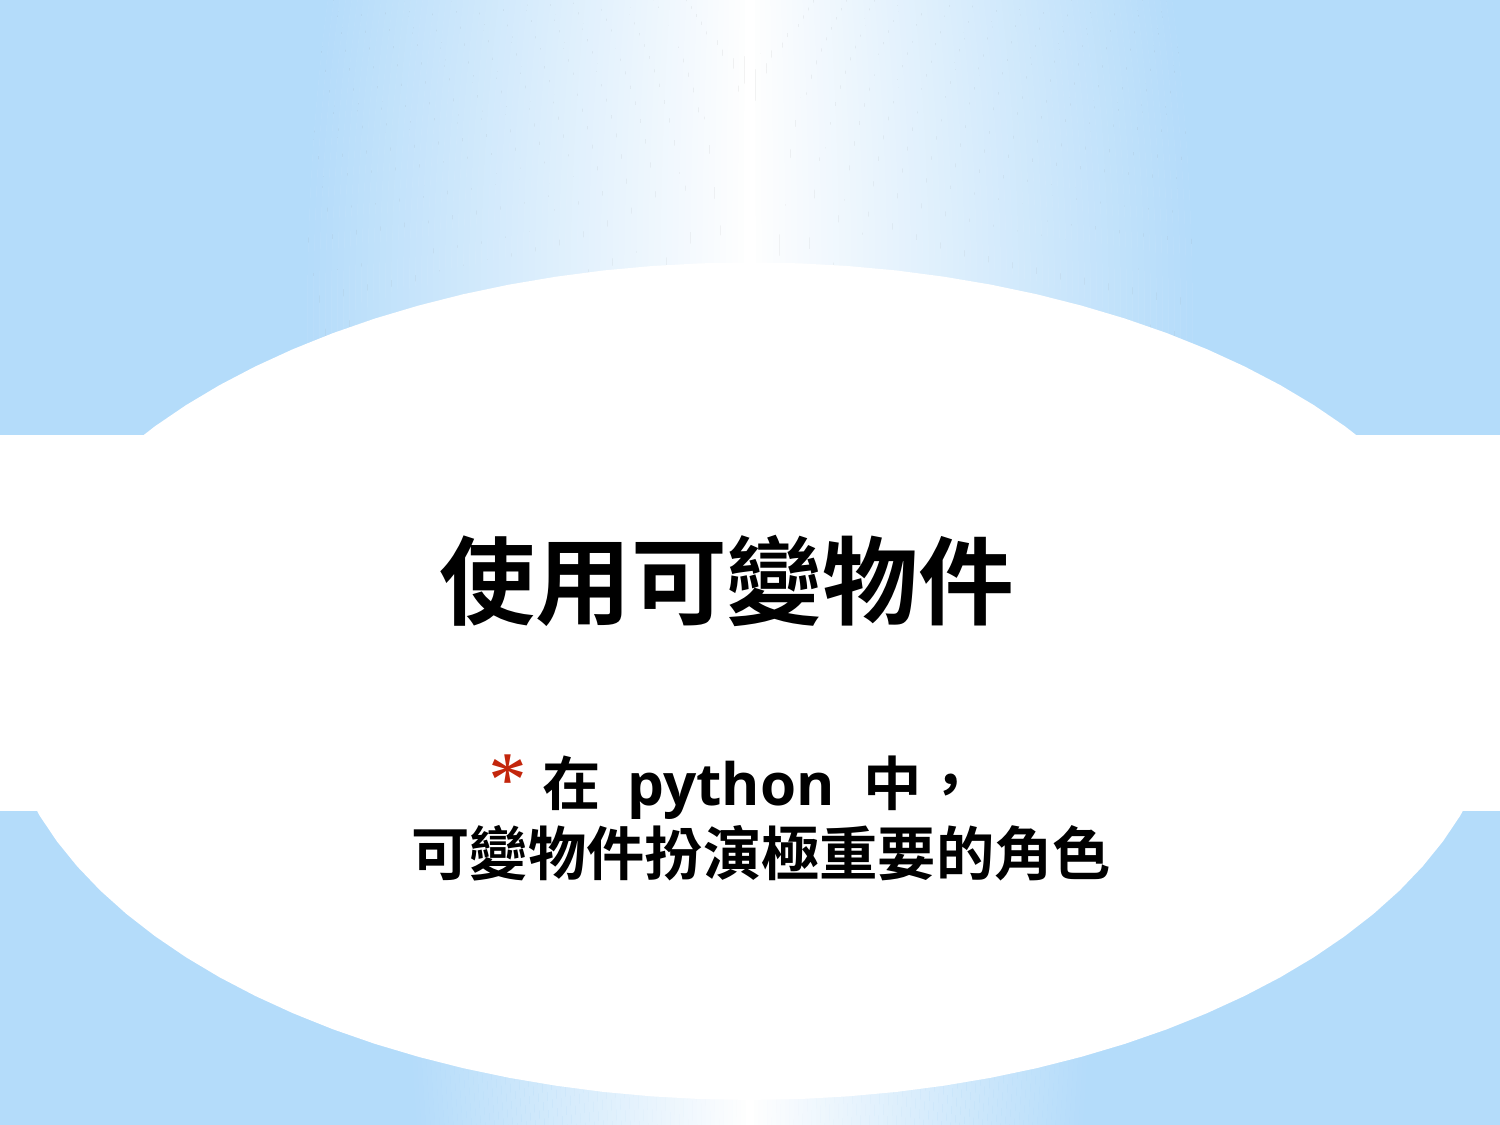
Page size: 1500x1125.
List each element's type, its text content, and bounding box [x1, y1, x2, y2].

subtitle 在 python 中， 可變物件扮演極重要的角色 [241, 808, 1229, 1029]
title 使用可變物件 [134, 513, 1312, 808]
